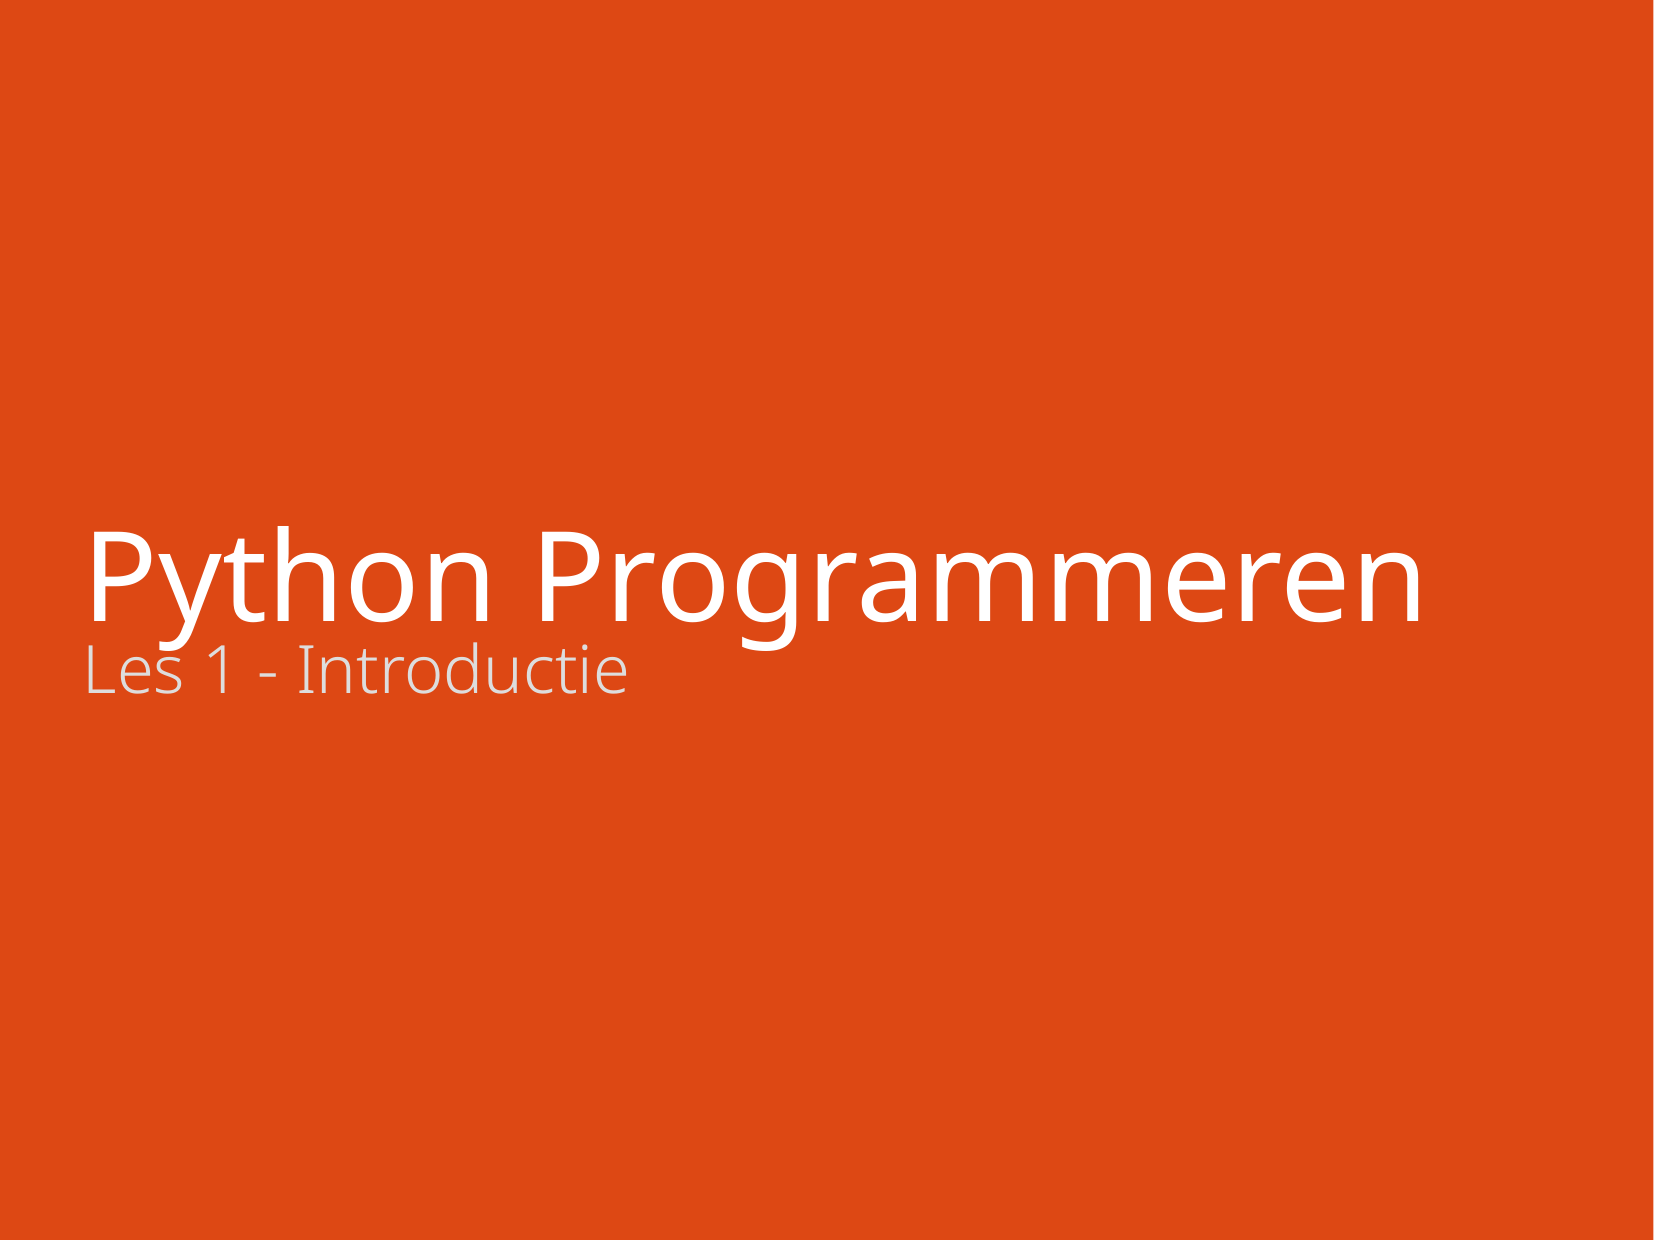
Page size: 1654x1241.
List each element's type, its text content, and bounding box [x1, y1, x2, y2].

title Python Programmeren [82, 500, 1571, 625]
subtitle Les 1 - Introductie [82, 625, 1571, 709]
